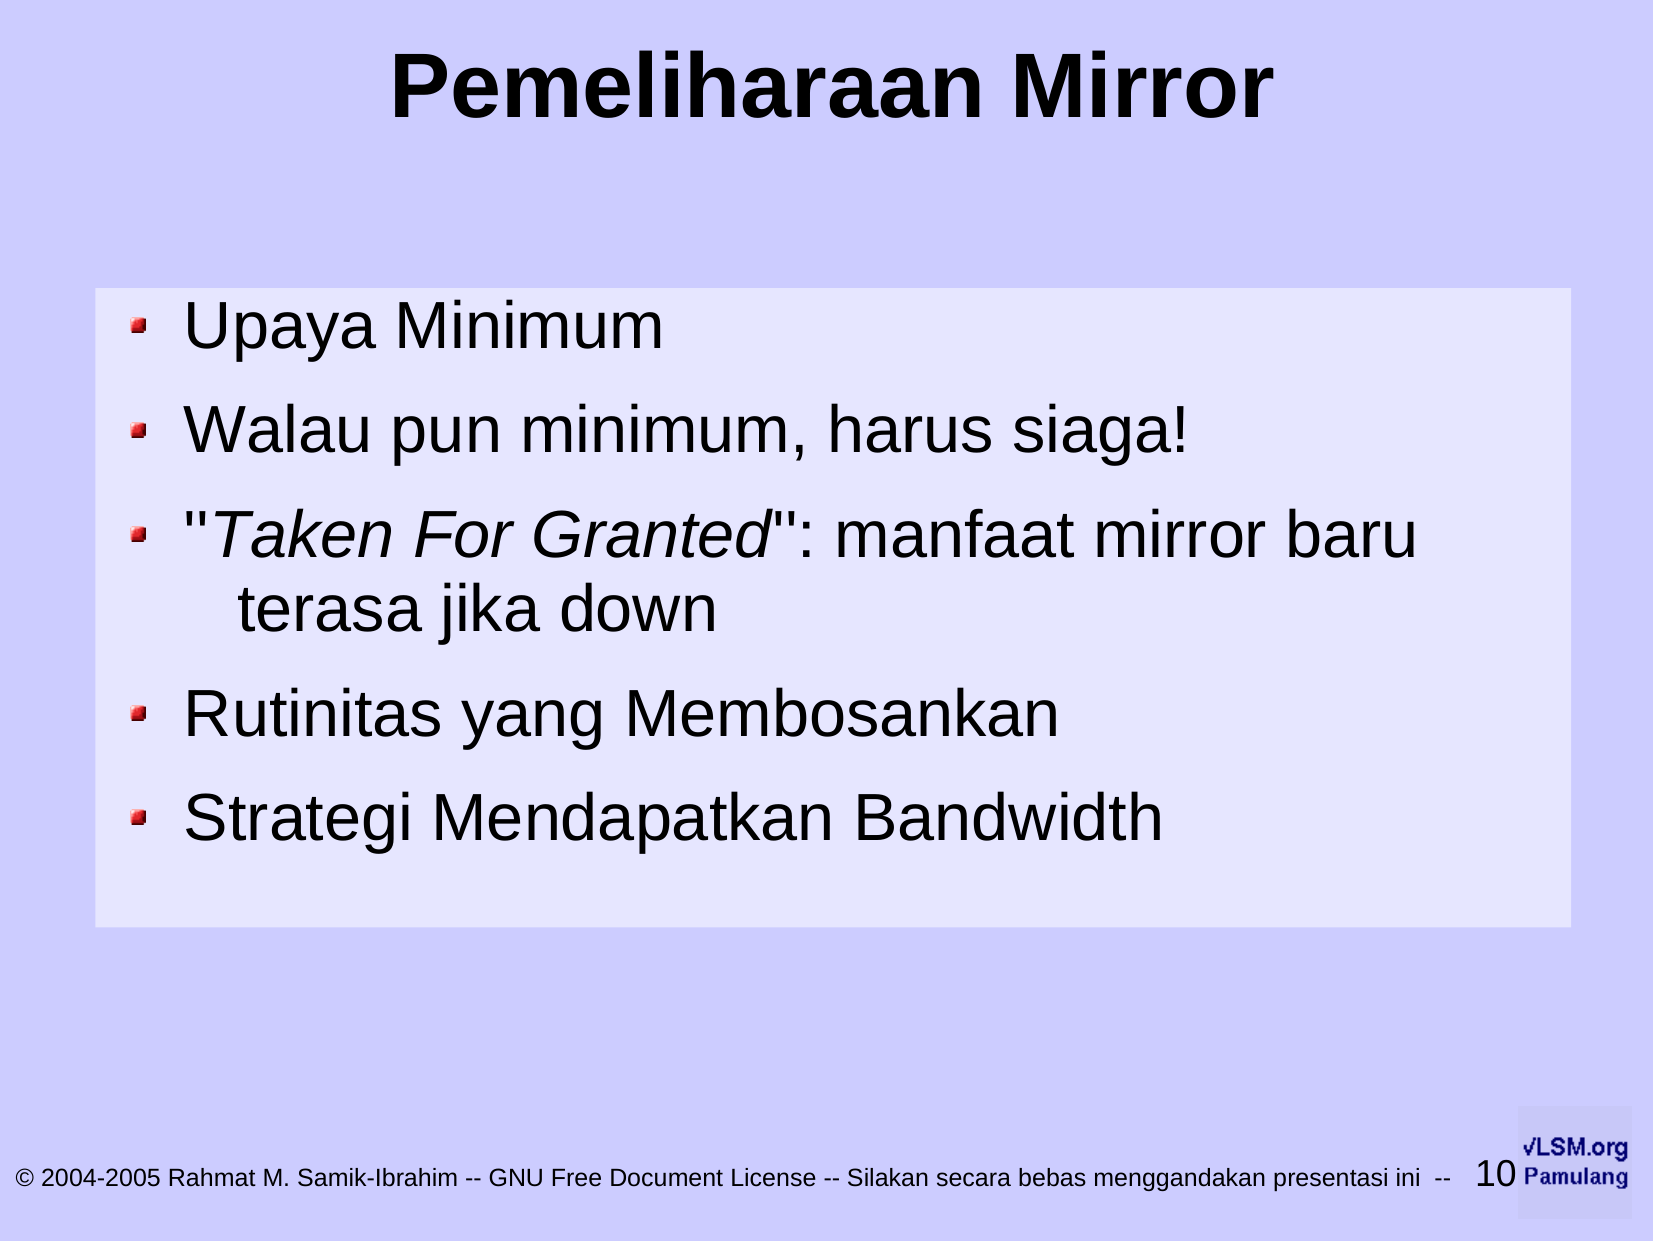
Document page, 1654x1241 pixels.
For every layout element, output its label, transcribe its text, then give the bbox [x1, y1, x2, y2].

title Pemeliharaan Mirror [40, 31, 1625, 142]
picture [1518, 1106, 1632, 1219]
list Upaya Minimum Walau pun minimum, harus siaga! ''Taken For Granted'': manfaat mirror baru terasa jika down Rutinitas yang Membosankan Strategi Mendapatkan Bandwidth [95, 288, 1572, 928]
